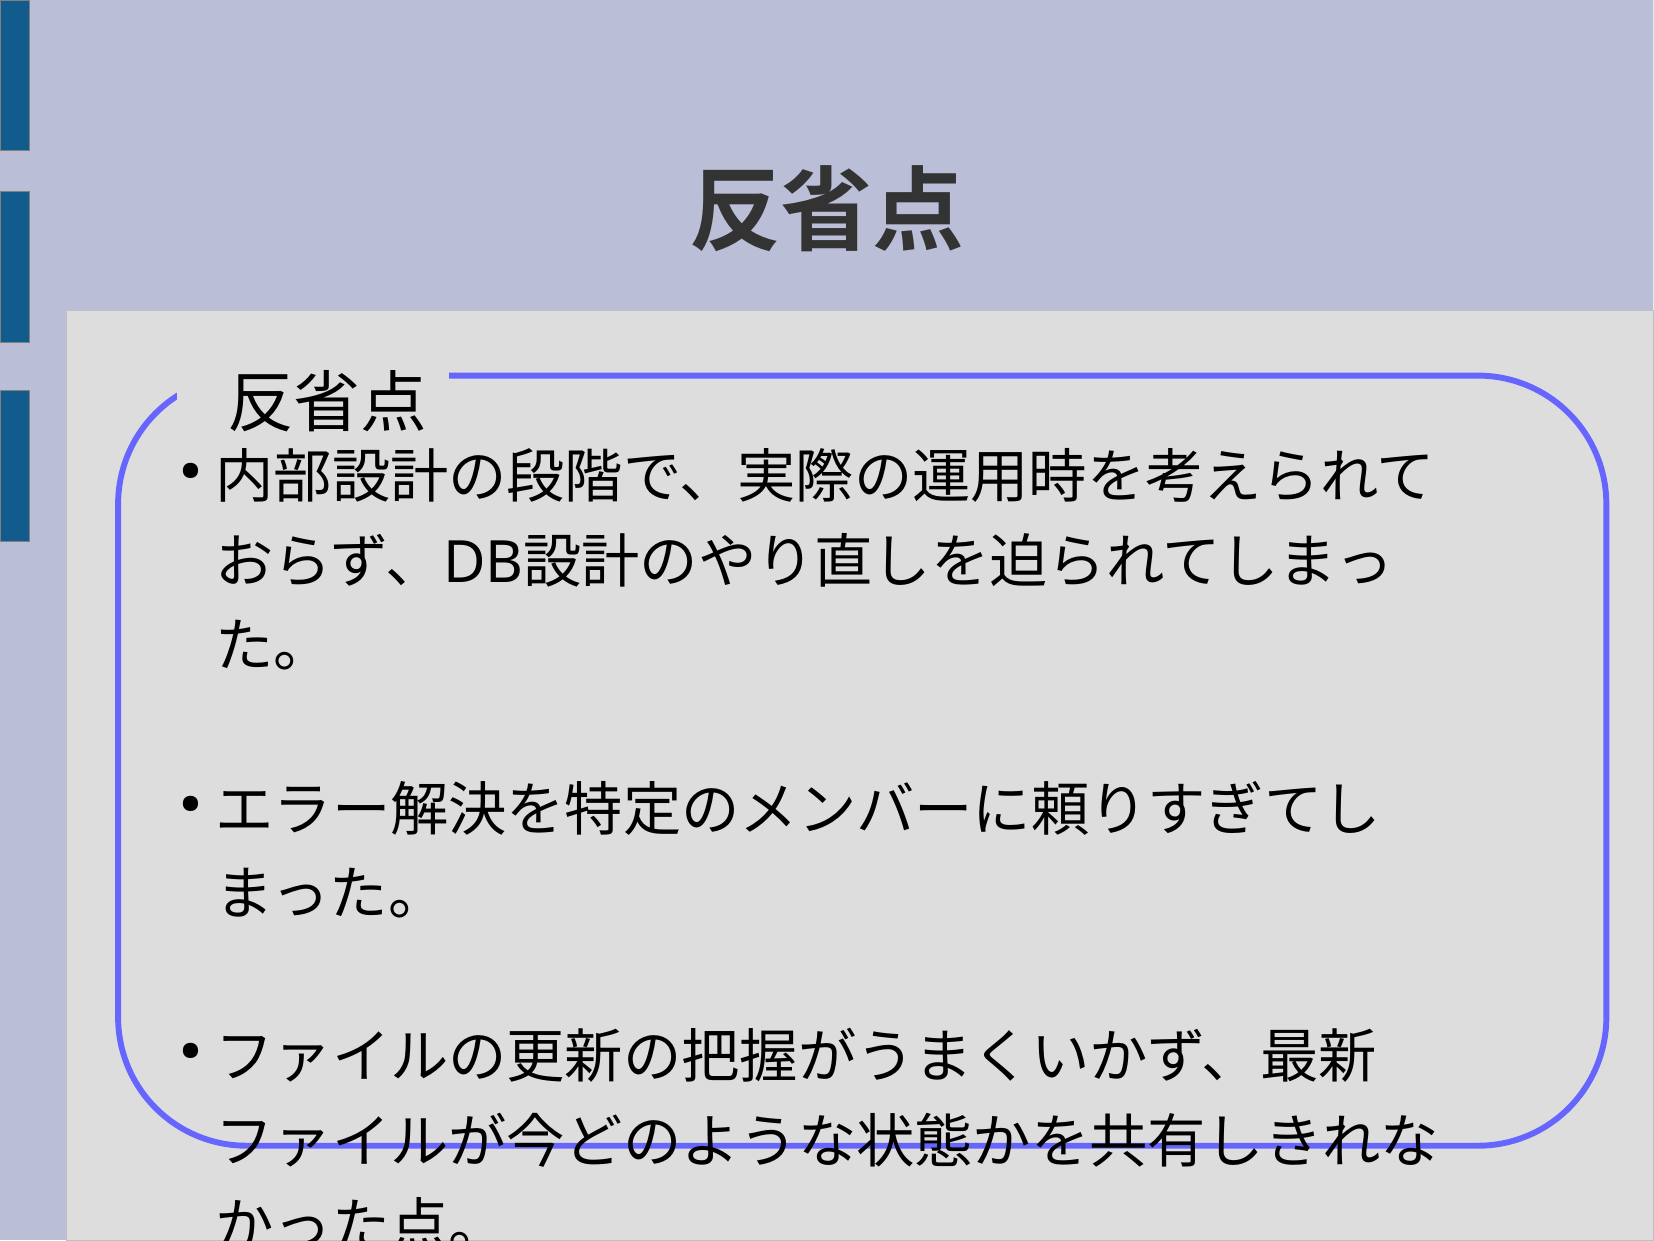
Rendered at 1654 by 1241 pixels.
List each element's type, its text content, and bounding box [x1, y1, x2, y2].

text_box 内部設計の段階で、実際の運用時を考えられておらず、DB設計のやり直しを迫られてしまった。 エラー解決を特定のメンバーに頼りすぎてしまった。 ファイルの更新の把握がうまくいかず、最新ファイルが今どのような状態かを共有しきれなかった点。 [165, 423, 1501, 1021]
title 反省点 [82, 100, 1571, 308]
text_box 反省点 [177, 341, 449, 423]
